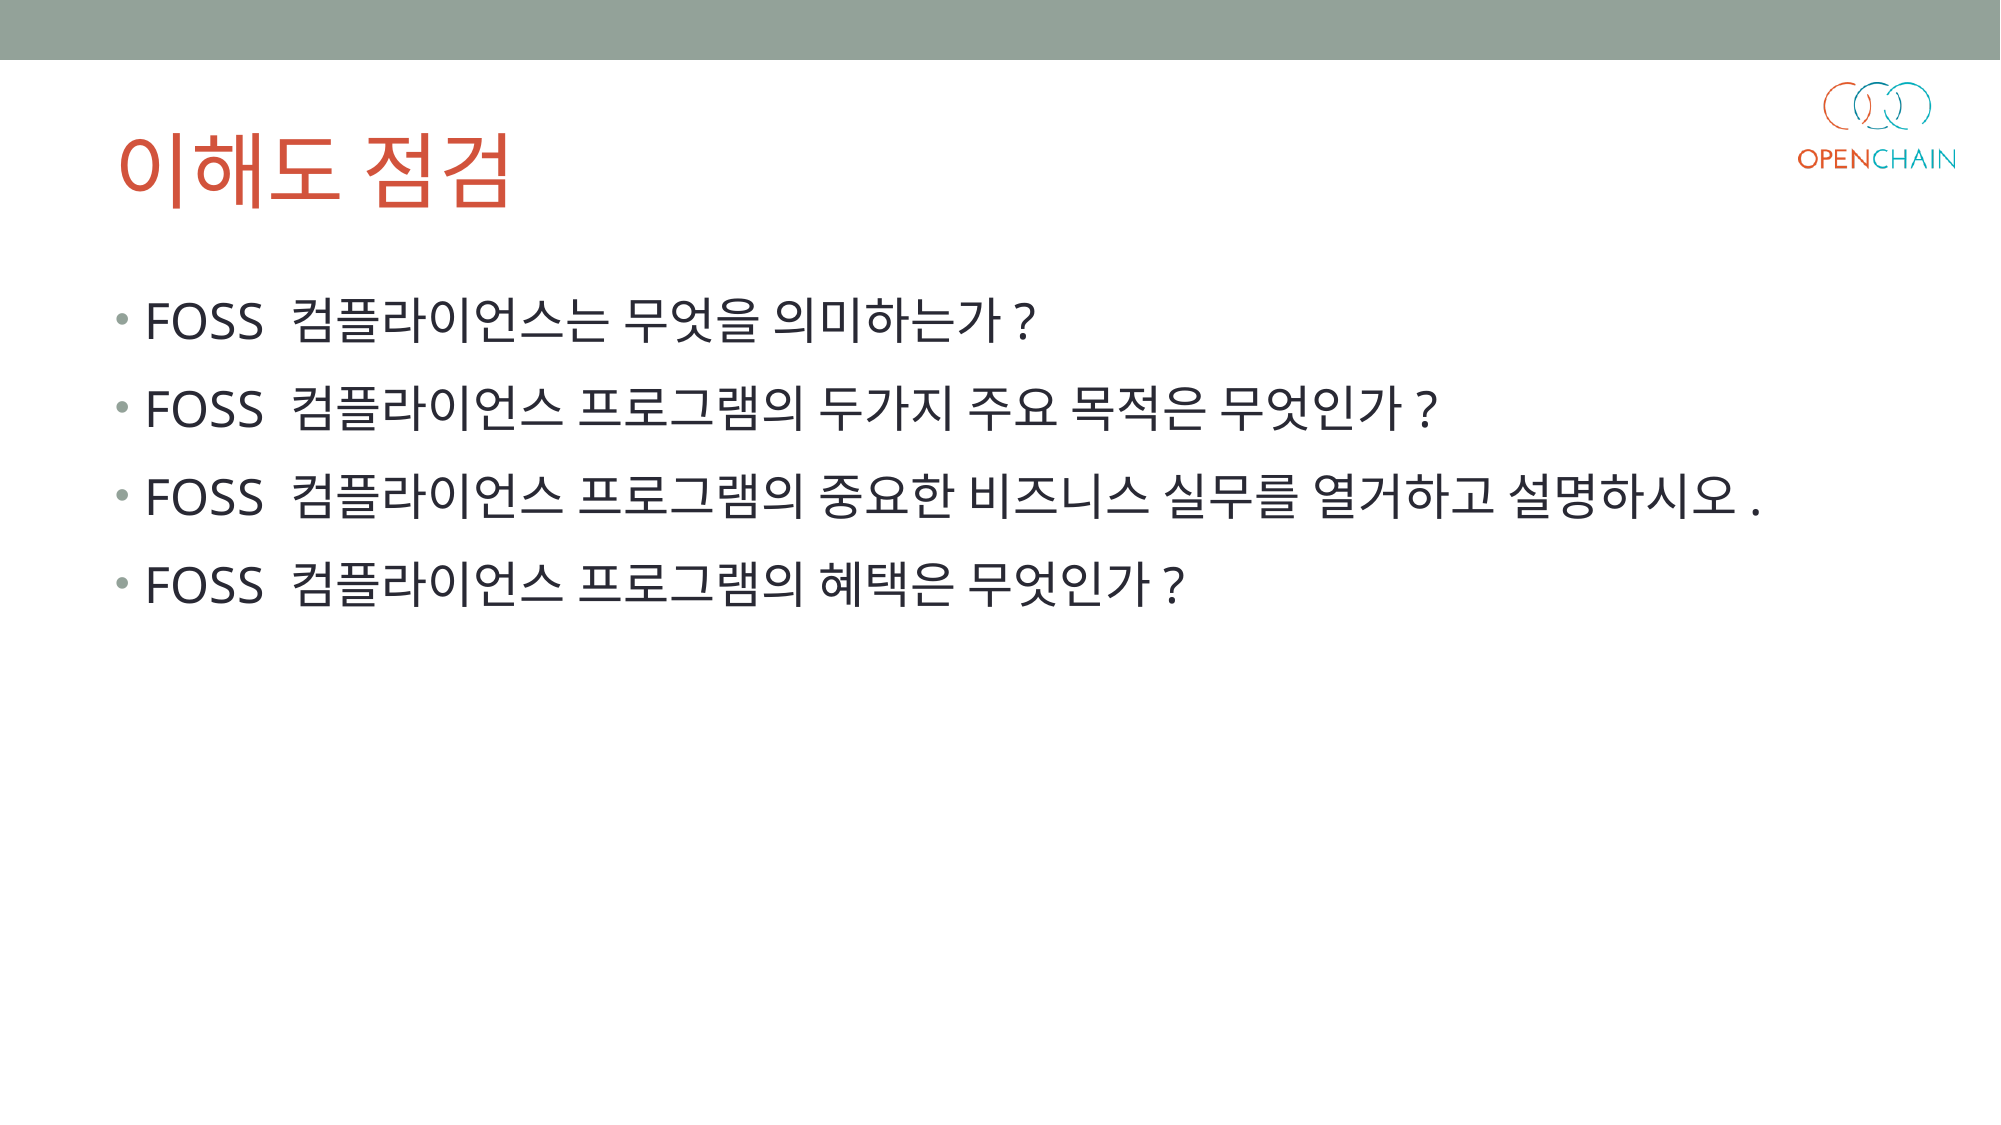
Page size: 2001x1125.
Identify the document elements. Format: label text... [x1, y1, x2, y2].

list FOSS 컴플라이언스는 무엇을 의미하는가? FOSS 컴플라이언스 프로그램의 두가지 주요 목적은 무엇인가? FOSS 컴플라이언스 프로그램의 중요한 비즈니스 실무를 열거하고 설명하시오. FOSS 컴플라이언스 프로그램의 혜택은 무엇인가? [99, 263, 1900, 1064]
title 이해도 점검 [99, 87, 1900, 251]
